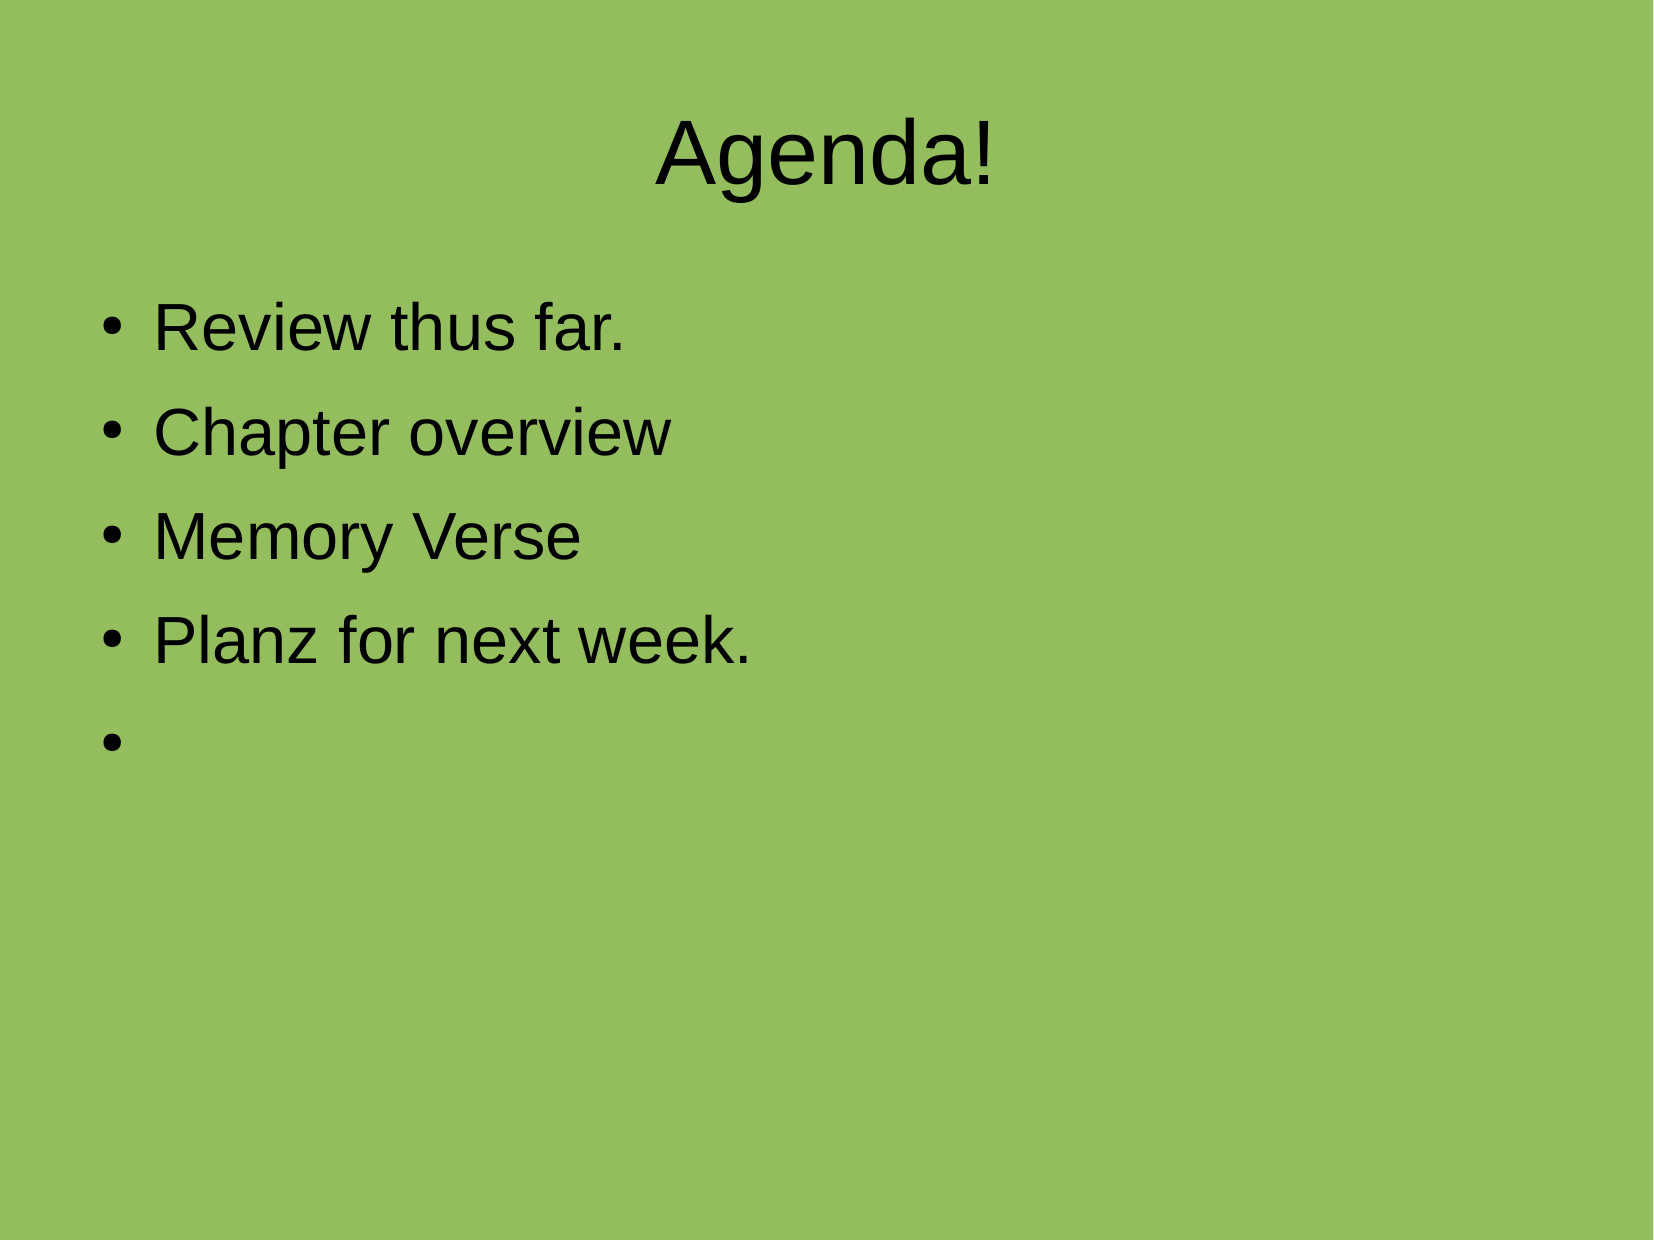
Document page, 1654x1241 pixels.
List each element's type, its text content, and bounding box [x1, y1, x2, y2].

title Agenda! [82, 49, 1571, 257]
list Review thus far. Chapter overview Memory Verse Planz for next week. [82, 290, 1571, 1109]
